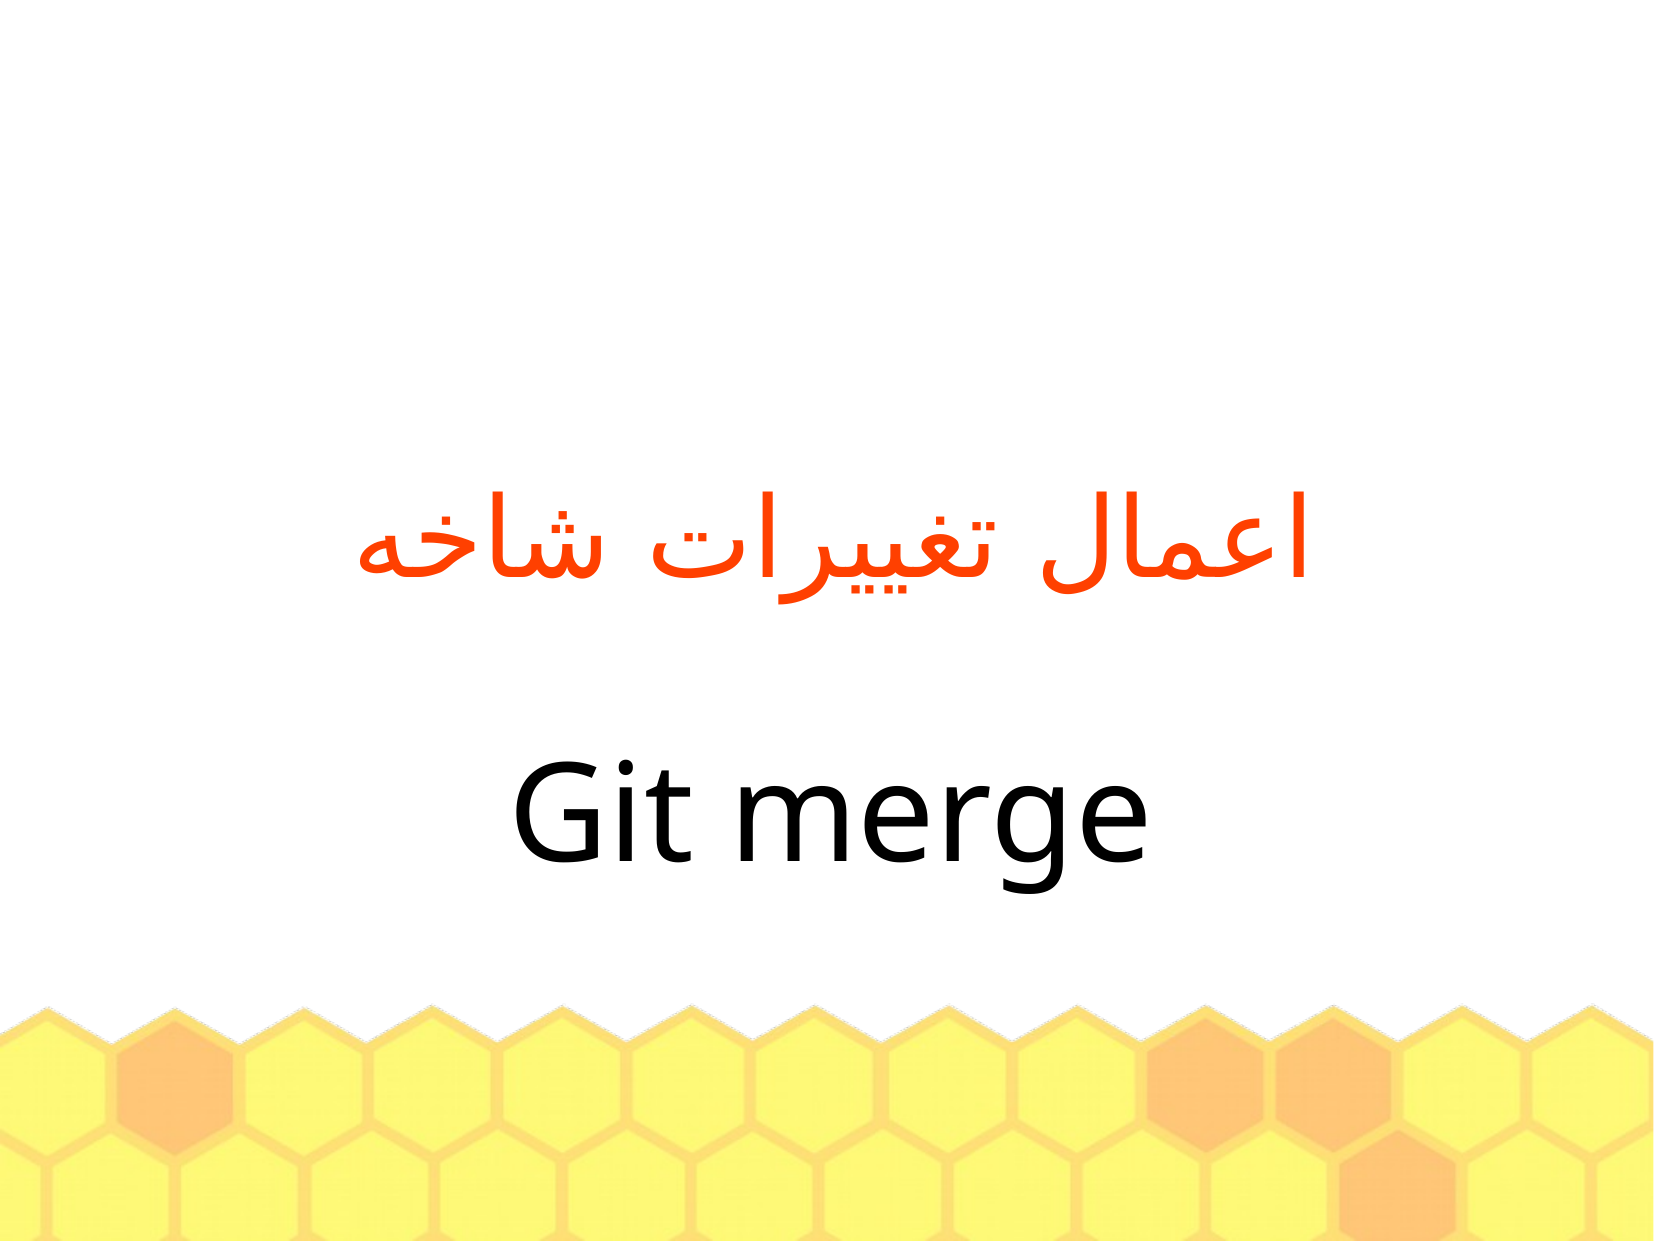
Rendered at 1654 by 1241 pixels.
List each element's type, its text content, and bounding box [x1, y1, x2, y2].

title Git merge [86, 705, 1576, 913]
title اعمال تغییرات شاخه [90, 435, 1579, 643]
picture [0, 1001, 1654, 1241]
